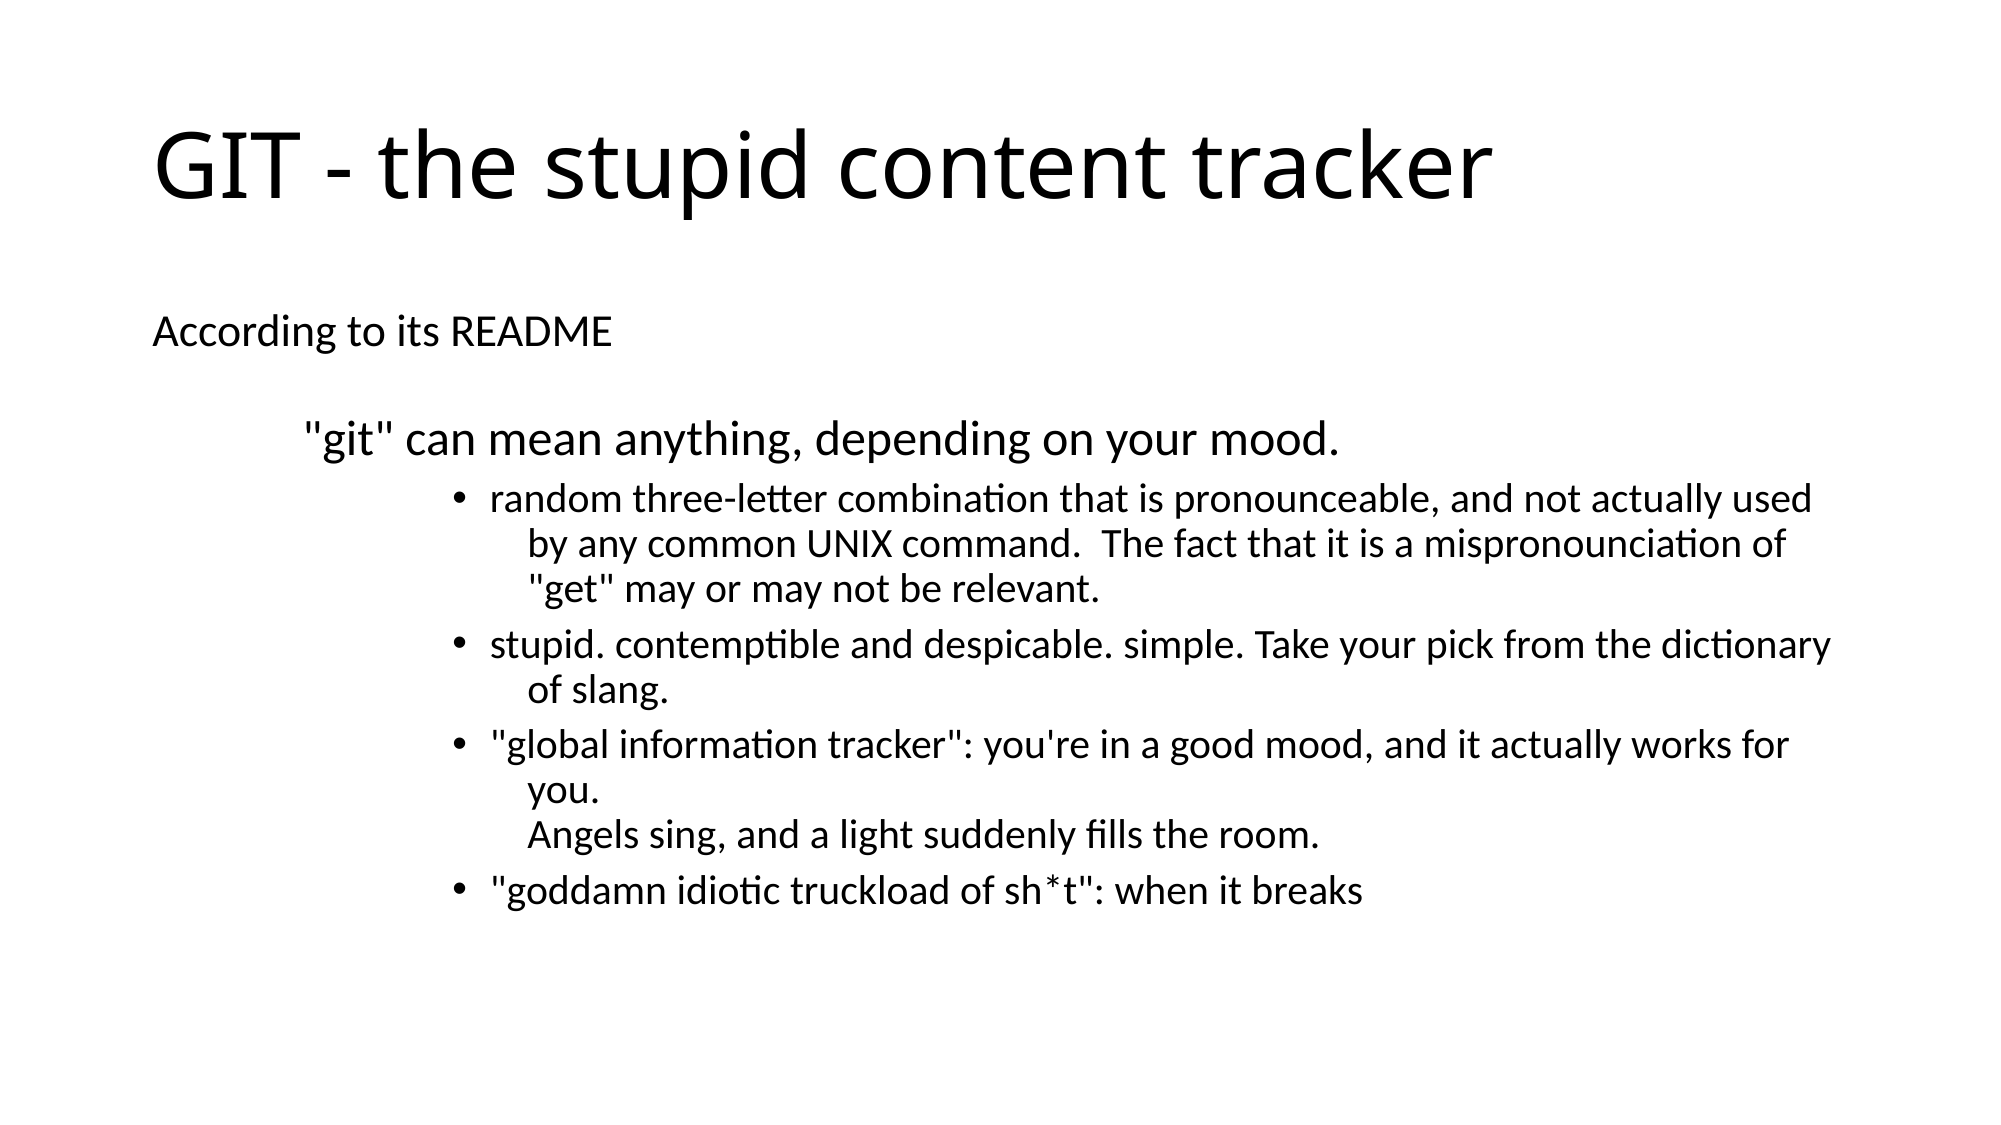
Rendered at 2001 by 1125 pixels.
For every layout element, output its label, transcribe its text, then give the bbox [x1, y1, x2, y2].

title GIT - the stupid content tracker [137, 59, 1863, 278]
list According to its README "git" can mean anything, depending on your mood. random three-letter combination that is pronounceable, and not actually used by any common UNIX command. The fact that it is a mispronounciation of "get" may or may not be relevant. stupid. contemptible and despicable. simple. Take your pick from the dictionary of slang. "global information tracker": you're in a good mood, and it actually works for you. Angels sing, and a light suddenly fills the room. "goddamn idiotic truckload of sh*t": when it breaks [137, 299, 1863, 1014]
